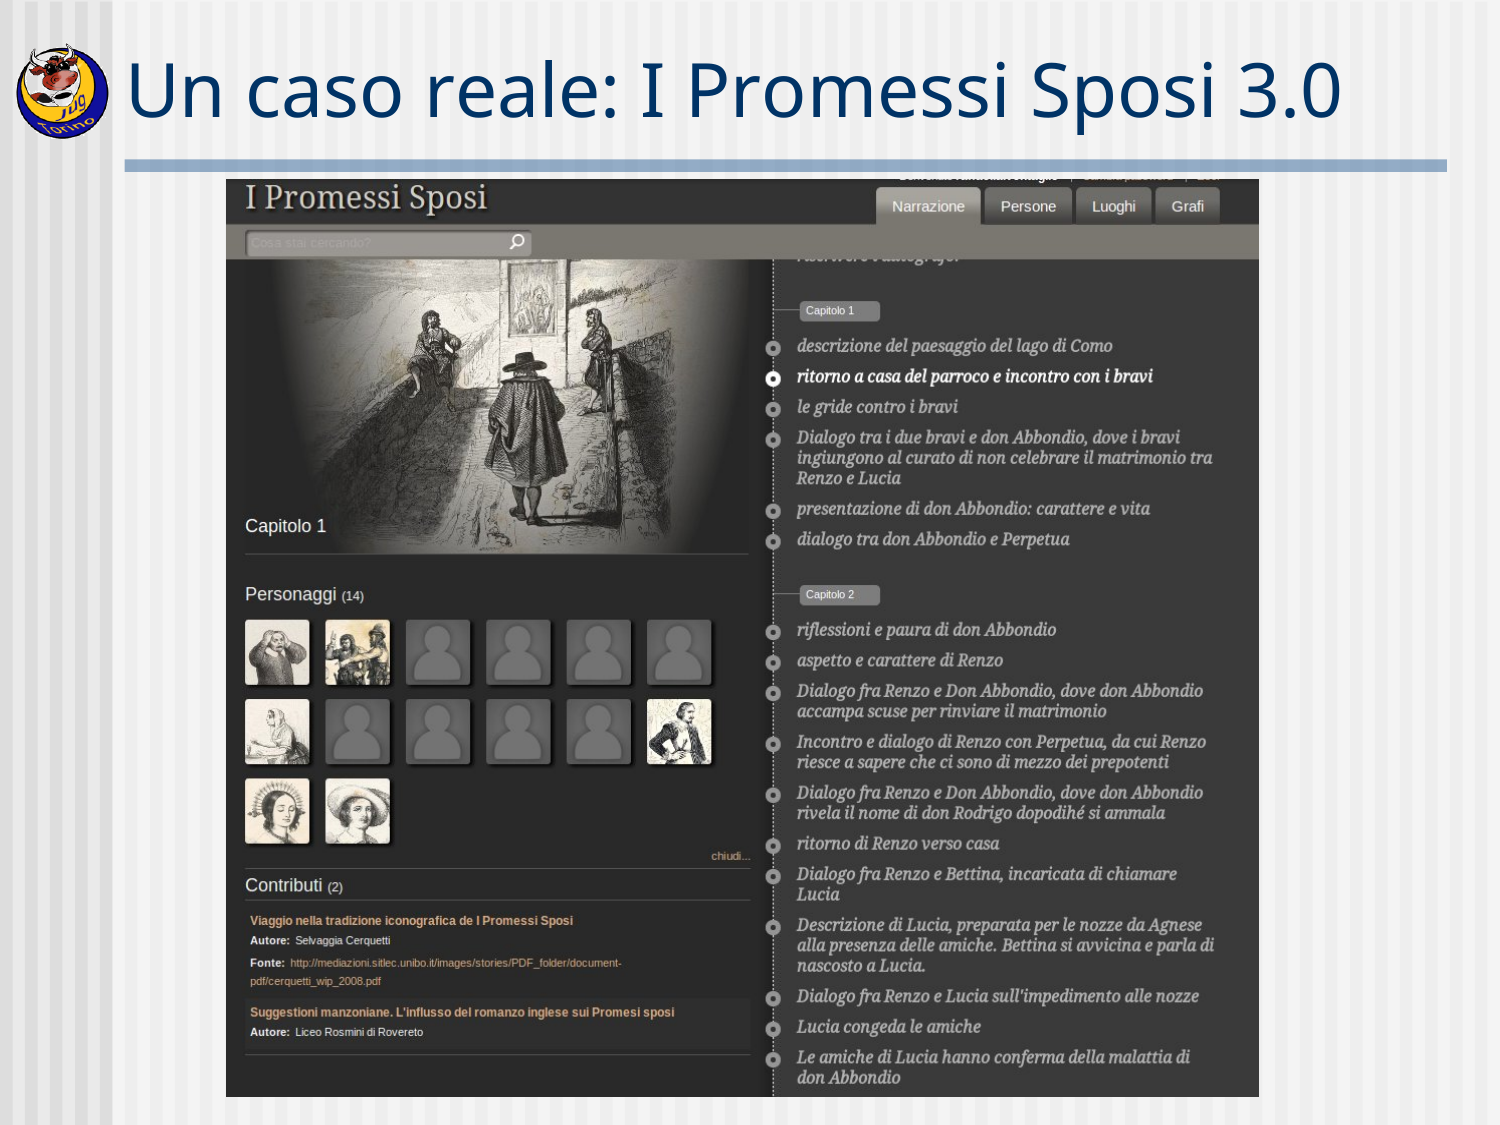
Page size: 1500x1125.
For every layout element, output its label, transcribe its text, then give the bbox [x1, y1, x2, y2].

picture [226, 179, 1259, 1097]
picture [5, 36, 119, 149]
title Un caso reale: I Promessi Sposi 3.0 [124, 50, 1482, 138]
